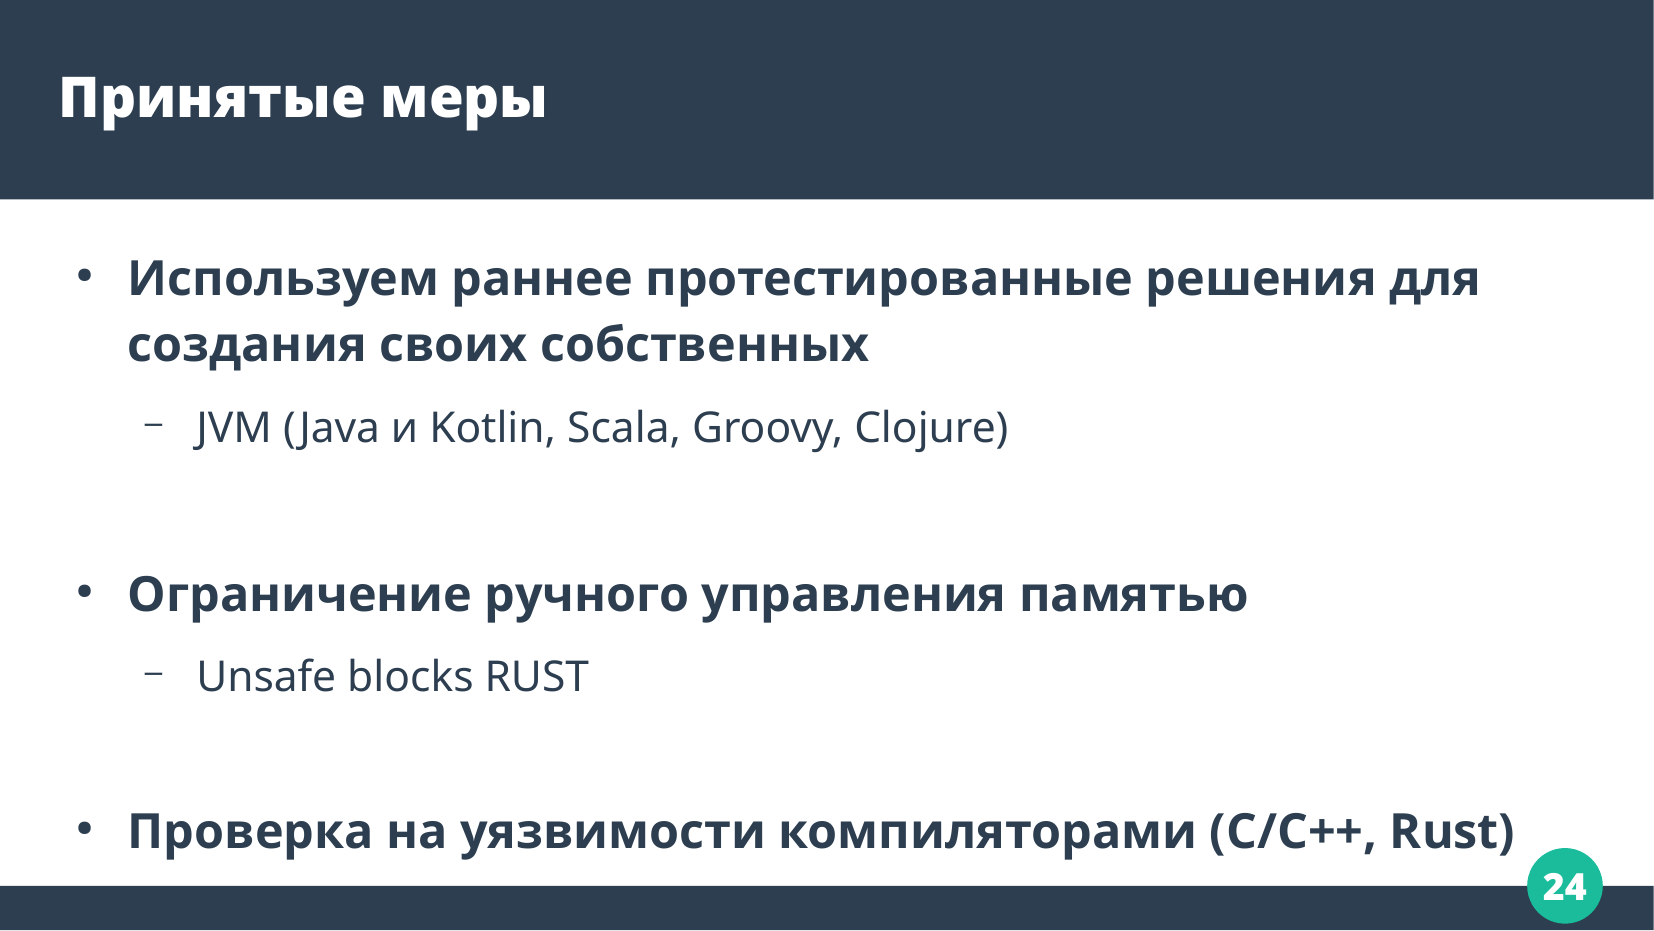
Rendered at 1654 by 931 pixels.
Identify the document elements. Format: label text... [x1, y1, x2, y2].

title Принятые меры [59, 37, 1595, 155]
list Используем раннее протестированные решения для создания своих собственных JVM (Java и Kotlin, Scala, Groovy, Clojure) Ограничение ручного управления памятью Unsafe blocks RUST Проверка на уязвимости компиляторами (C/C++, Rust) [59, 243, 1595, 864]
